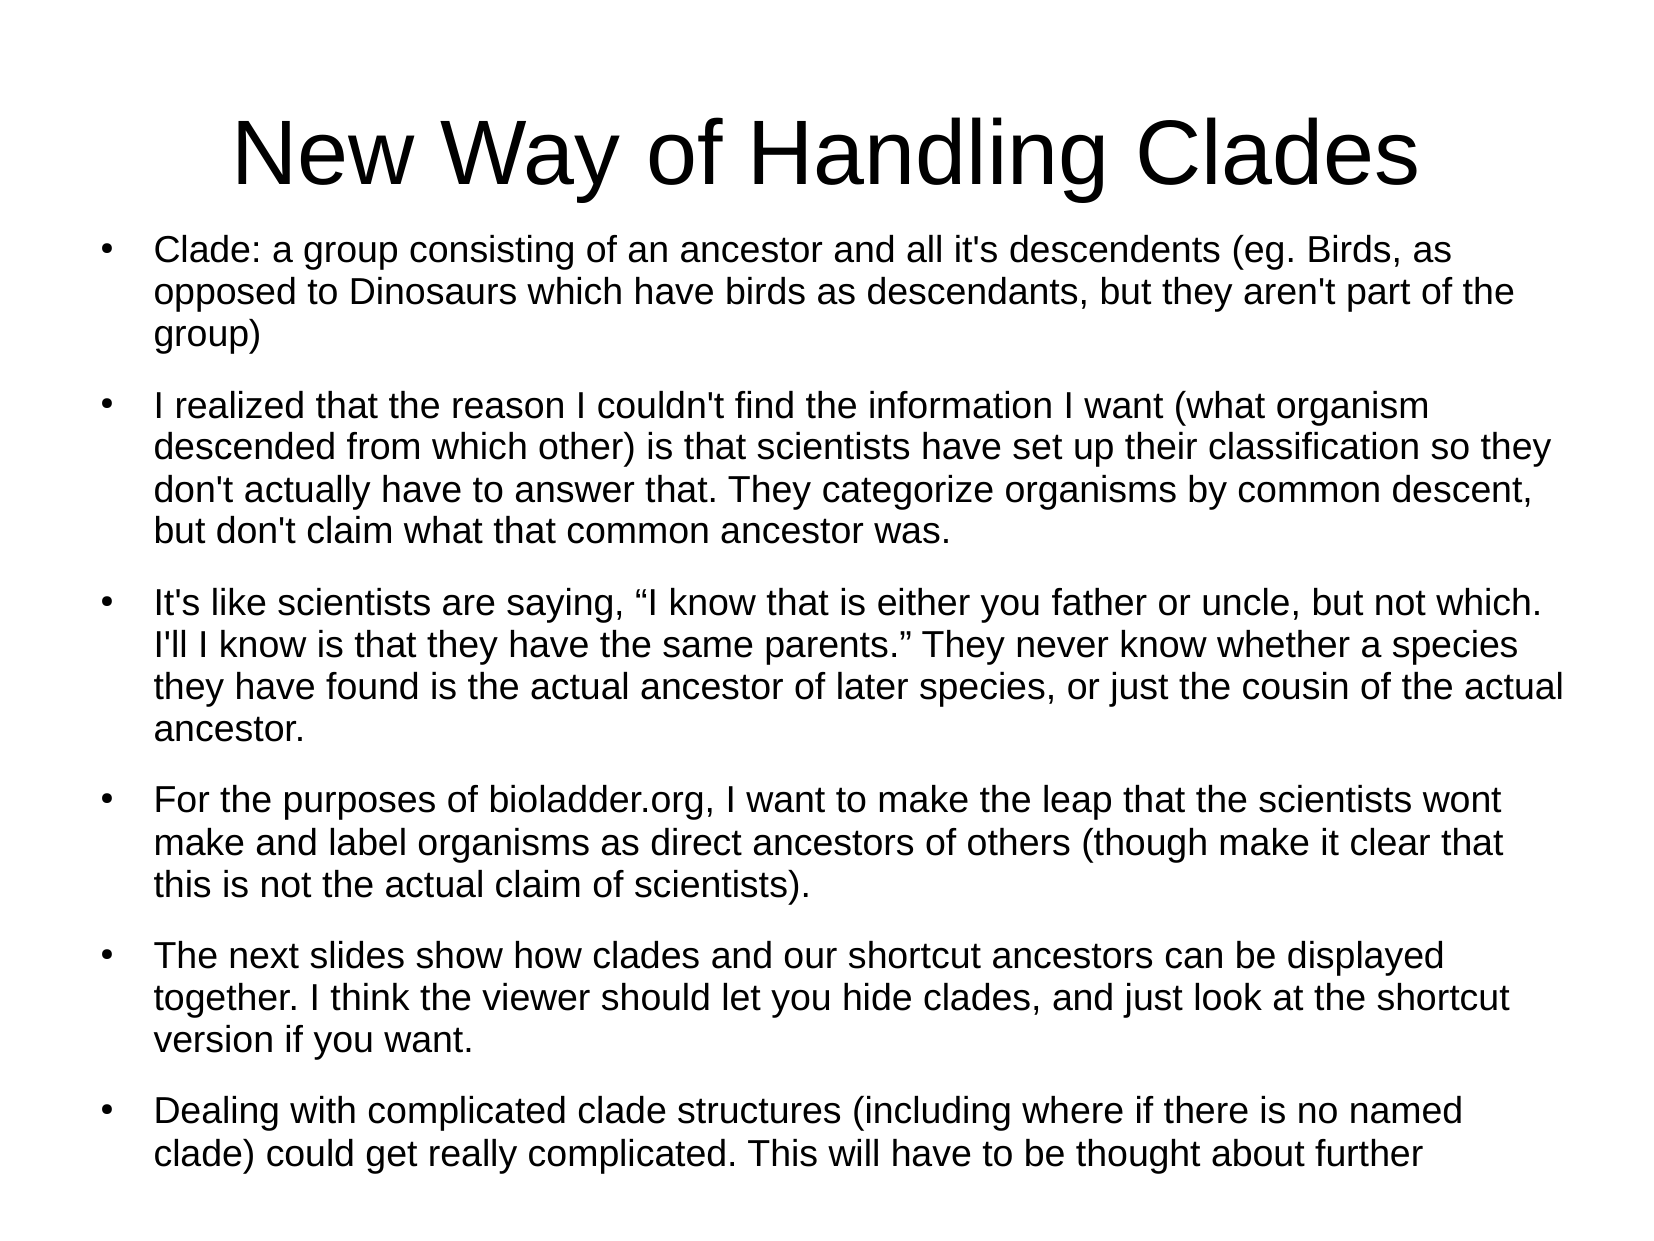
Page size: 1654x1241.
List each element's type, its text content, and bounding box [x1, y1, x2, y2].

title New Way of Handling Clades [82, 49, 1571, 228]
list Clade: a group consisting of an ancestor and all it's descendents (eg. Birds, as opposed to Dinosaurs which have birds as descendants, but they aren't part of the group) I realized that the reason I couldn't find the information I want (what organism descended from which other) is that scientists have set up their classification so they don't actually have to answer that. They categorize organisms by common descent, but don't claim what that common ancestor was. It's like scientists are saying, “I know that is either you father or uncle, but not which. I'll I know is that they have the same parents.” They never know whether a species they have found is the actual ancestor of later species, or just the cousin of the actual ancestor. For the purposes of bioladder.org, I want to make the leap that the scientists wont make and label organisms as direct ancestors of others (though make it clear that this is not the actual claim of scientists). The next slides show how clades and our shortcut ancestors can be displayed together. I think the viewer should let you hide clades, and just look at the shortcut version if you want. Dealing with complicated clade structures (including where if there is no named clade) could get really complicated. This will have to be thought about further [82, 228, 1571, 1204]
